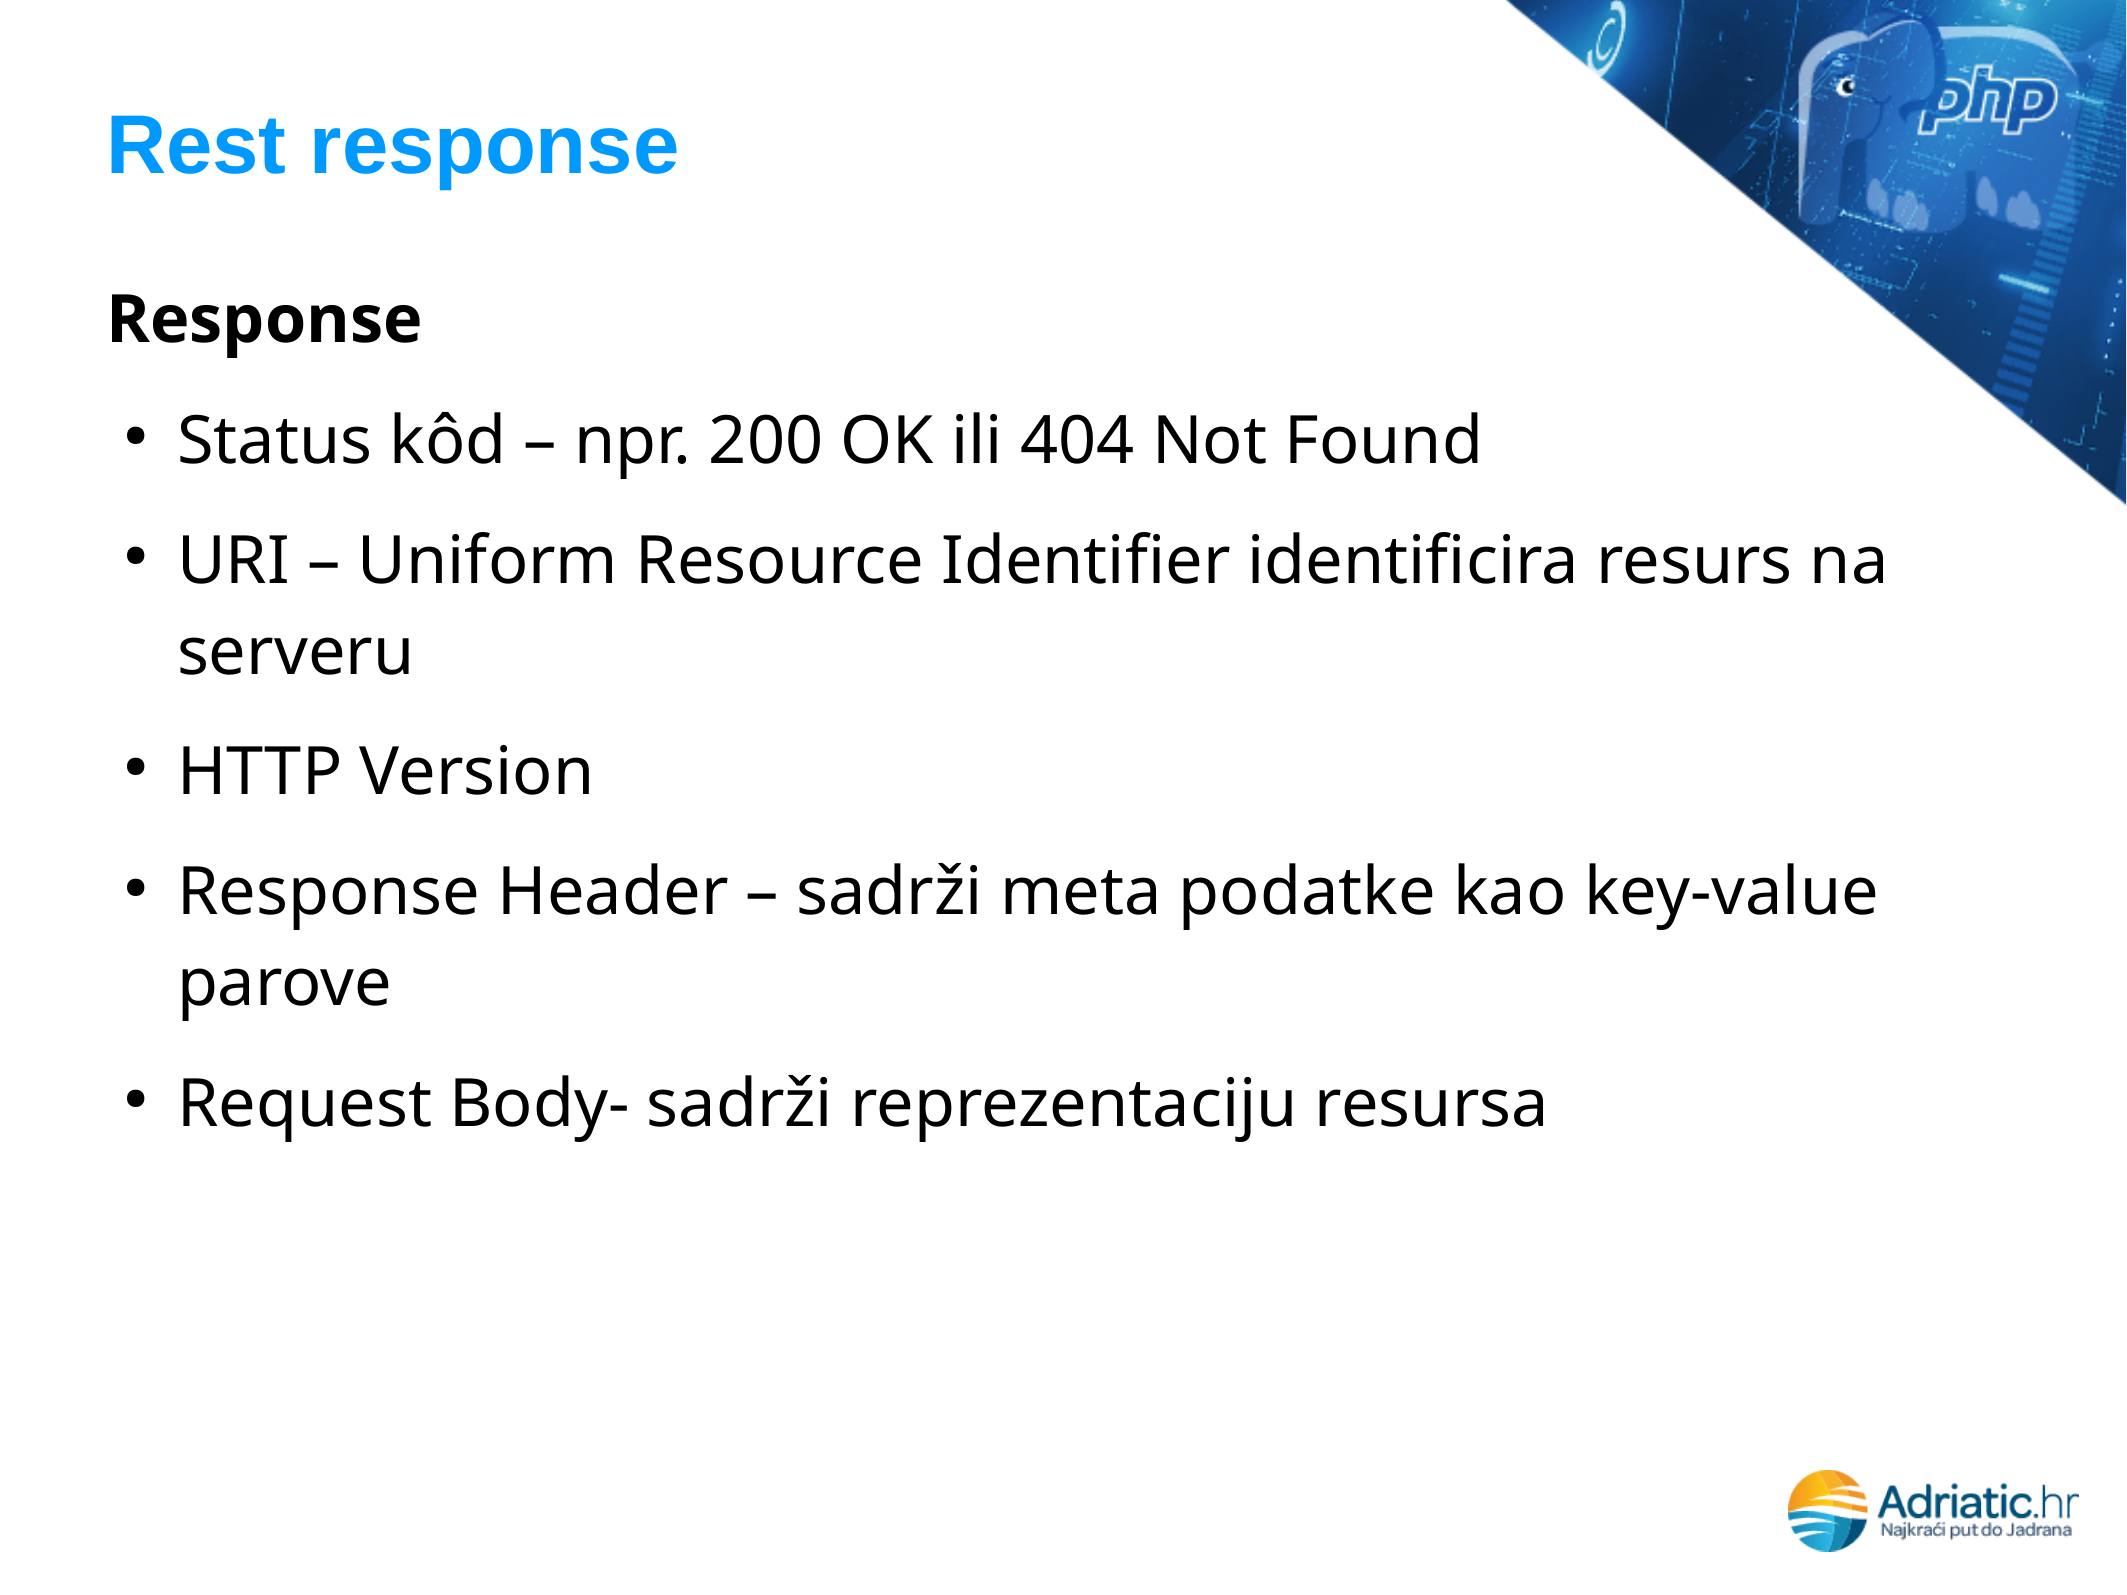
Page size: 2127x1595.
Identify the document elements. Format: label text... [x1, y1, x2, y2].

list Response Status kôd – npr. 200 OK ili 404 Not Found URI – Uniform Resource Identifier identificira resurs na serveru HTTP Version Response Header – sadrži meta podatke kao key-value parove Request Body- sadrži reprezentaciju resursa [106, 271, 2020, 1453]
title Rest response [106, 70, 1630, 219]
picture [1505, 0, 2127, 625]
picture [1788, 1470, 2079, 1552]
